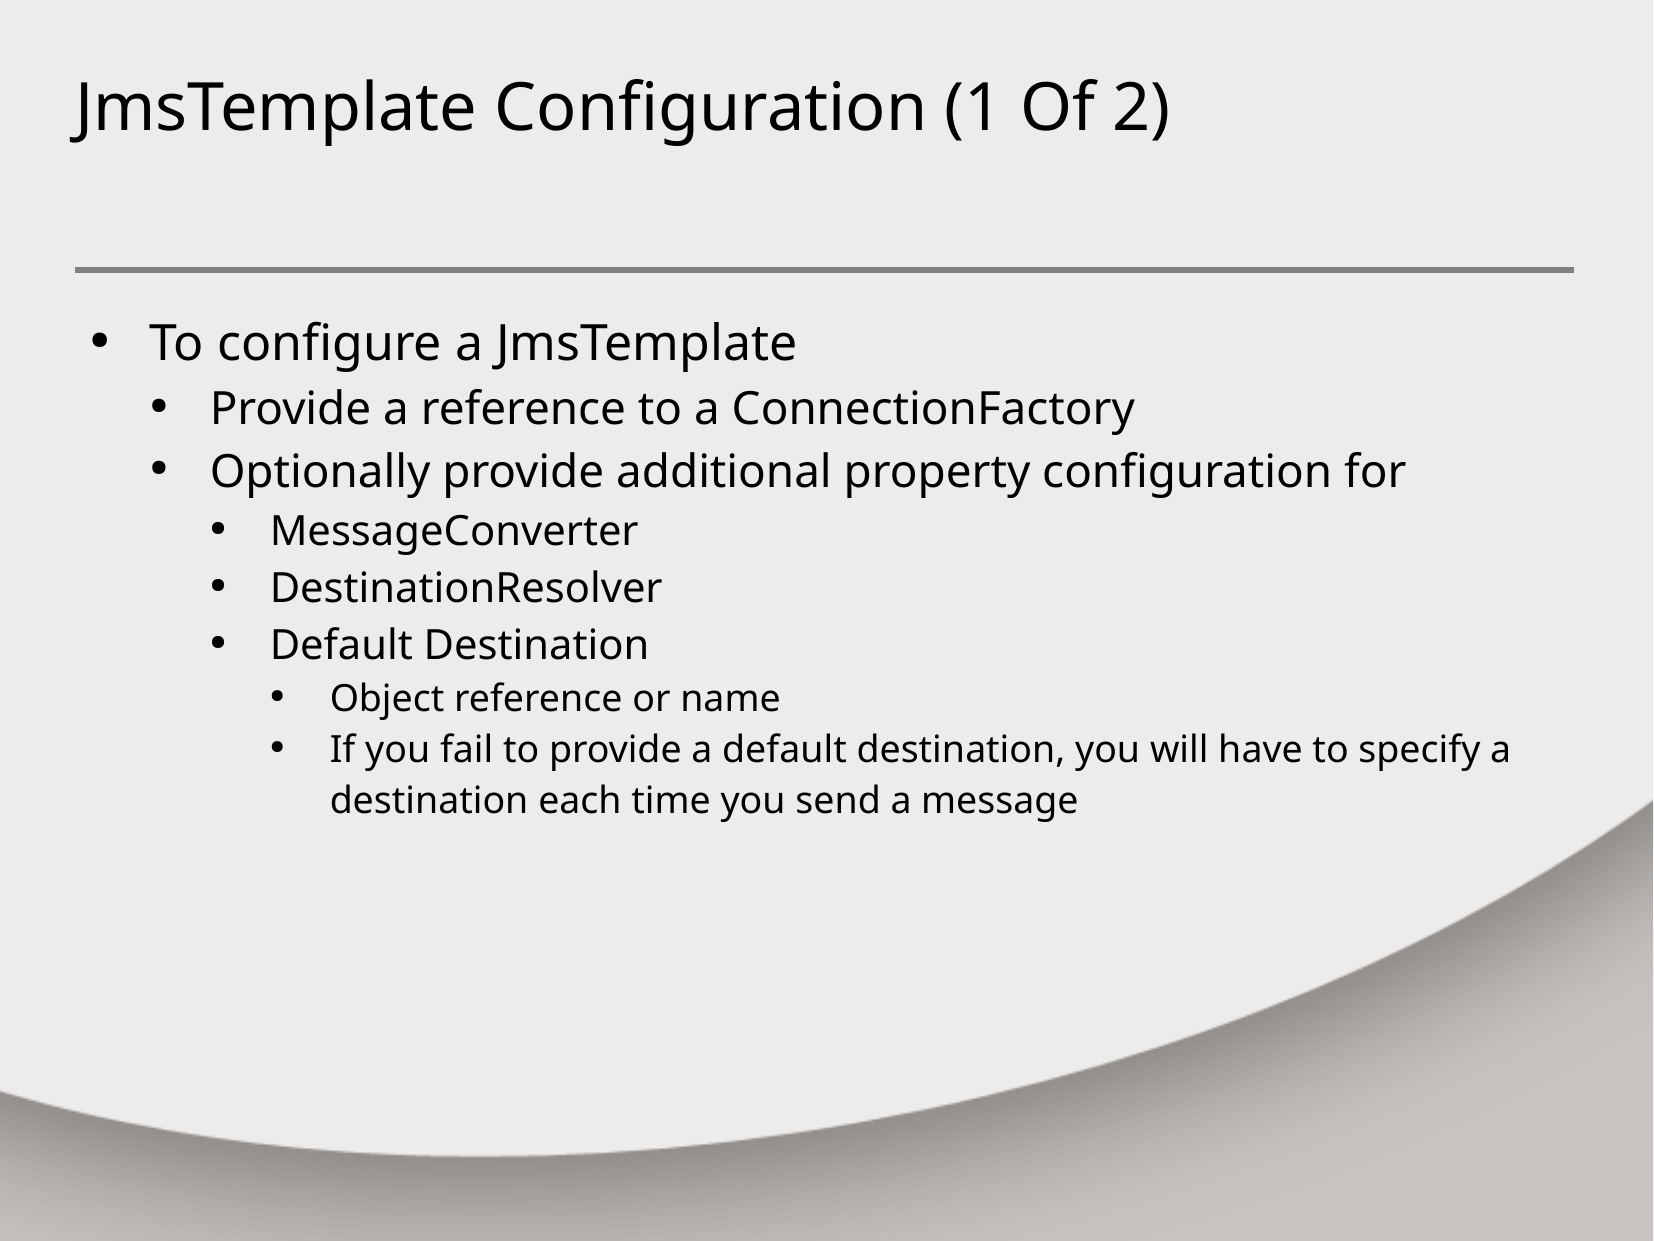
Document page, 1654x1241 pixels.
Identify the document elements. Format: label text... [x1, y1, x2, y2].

title JmsTemplate Configuration (1 Of 2) [75, 75, 1575, 226]
picture [0, 0, 1654, 1241]
text_box To configure a JmsTemplate Provide a reference to a ConnectionFactory Optionally provide additional property configuration for MessageConverter DestinationResolver Default Destination Object reference or name If you fail to provide a default destination, you will have to specify a destination each time you send a message [75, 300, 1576, 1163]
